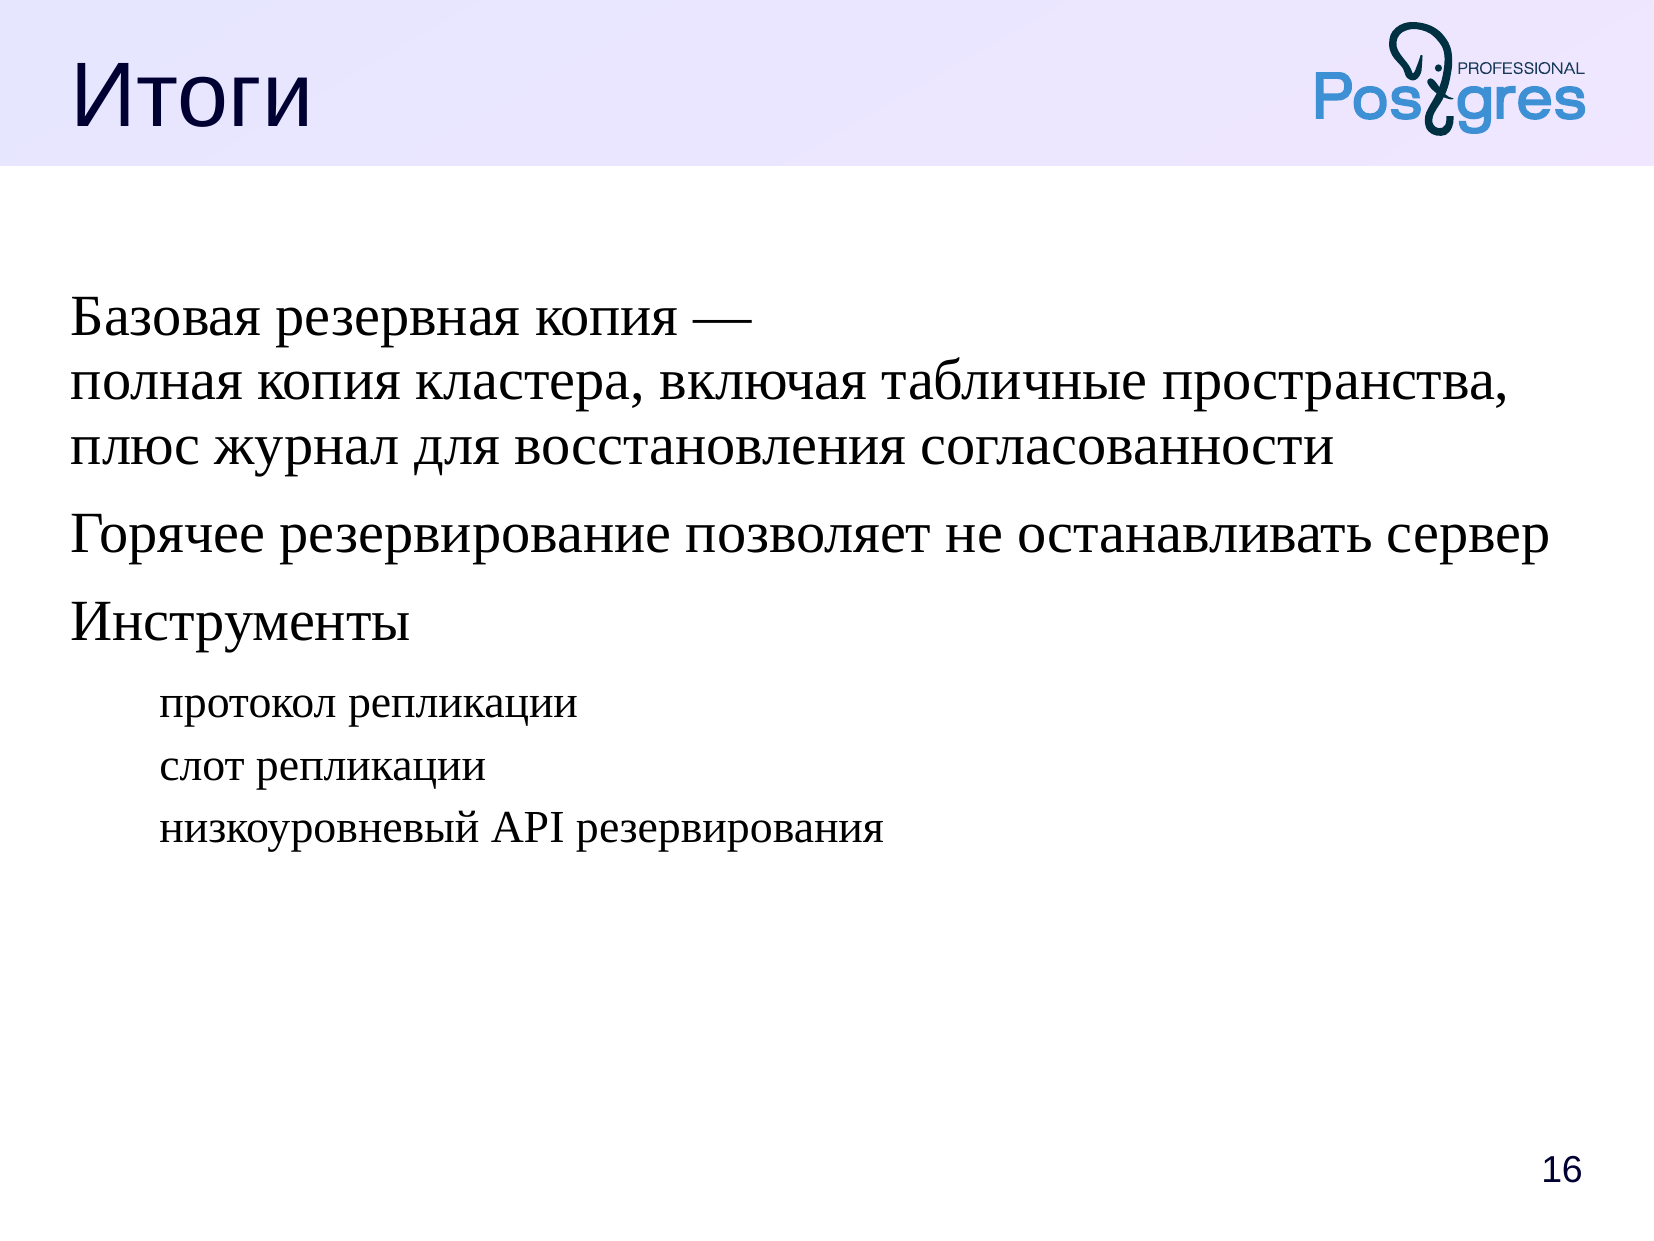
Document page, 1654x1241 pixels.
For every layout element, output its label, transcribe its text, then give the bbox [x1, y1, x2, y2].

list Базовая резервная копия — полная копия кластера, включая табличные пространства, плюс журнал для восстановления согласованности Горячее резервирование позволяет не останавливать сервер Инструменты протокол репликации слот репликации низкоуровневый API резервирования [70, 283, 1583, 1134]
title Итоги [70, 43, 1241, 147]
